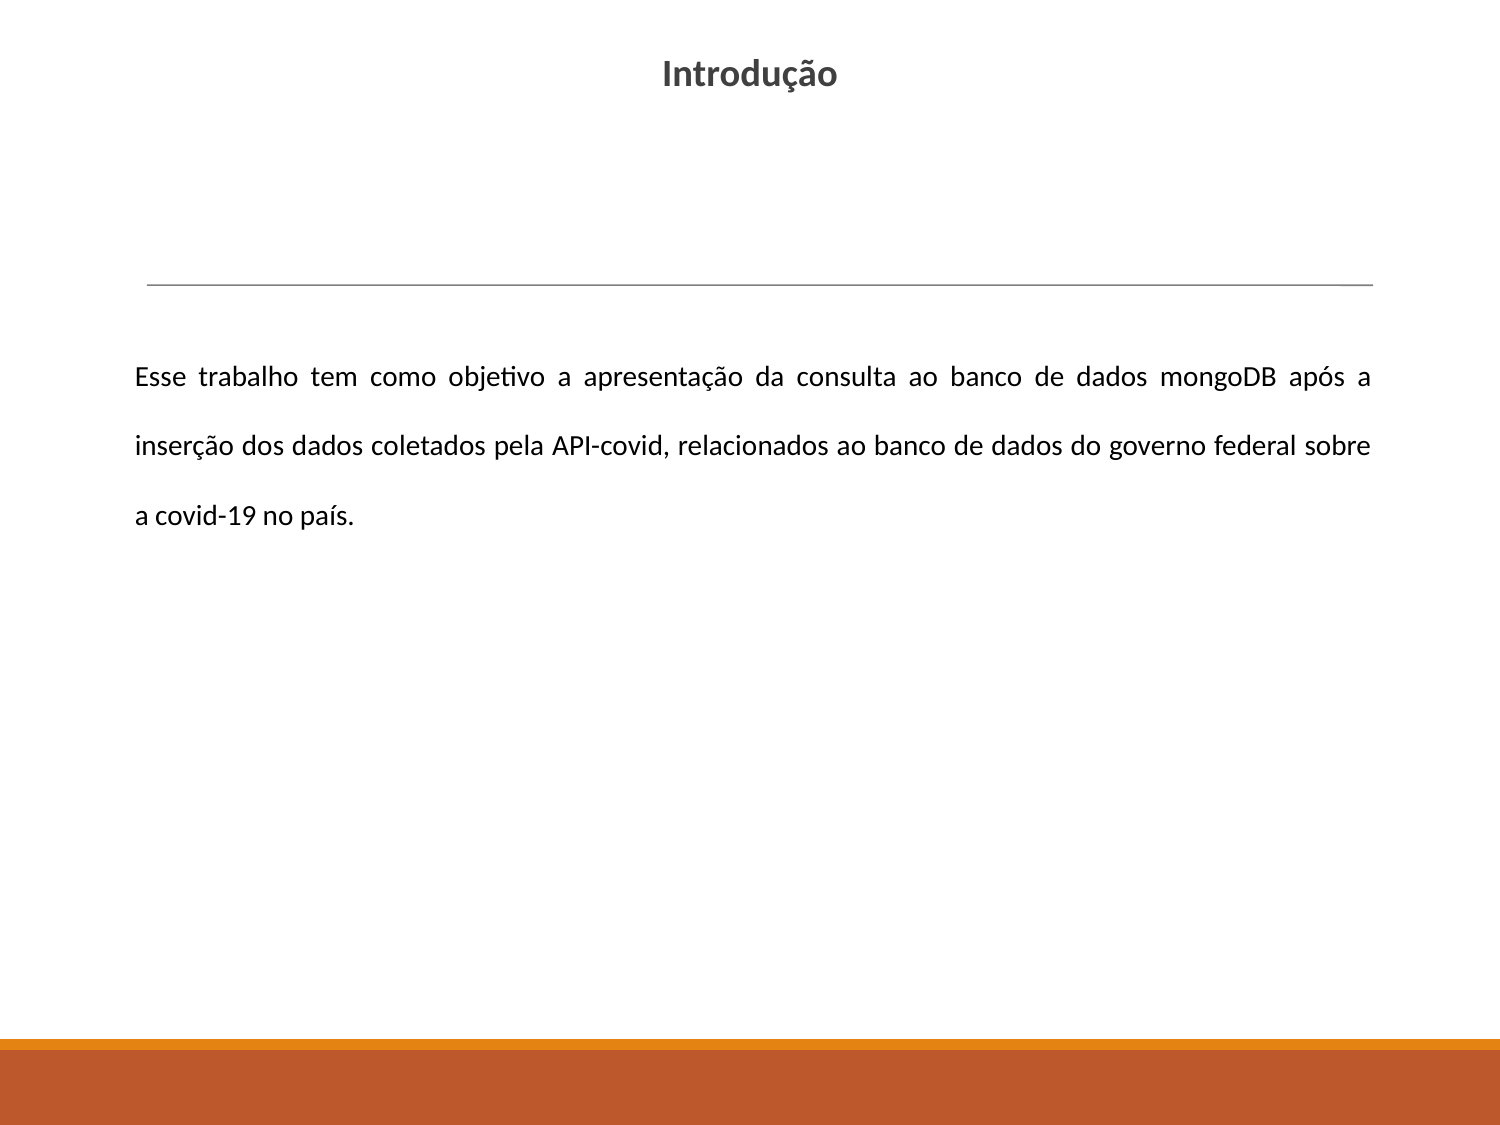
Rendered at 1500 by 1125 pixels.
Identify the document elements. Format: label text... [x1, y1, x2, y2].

list Esse trabalho tem como objetivo a apresentação da consulta ao banco de dados mongoDB após a inserção dos dados coletados pela API-covid, relacionados ao banco de dados do governo federal sobre a covid-19 no país. [134, 314, 1373, 809]
title Introdução [0, 47, 1500, 102]
